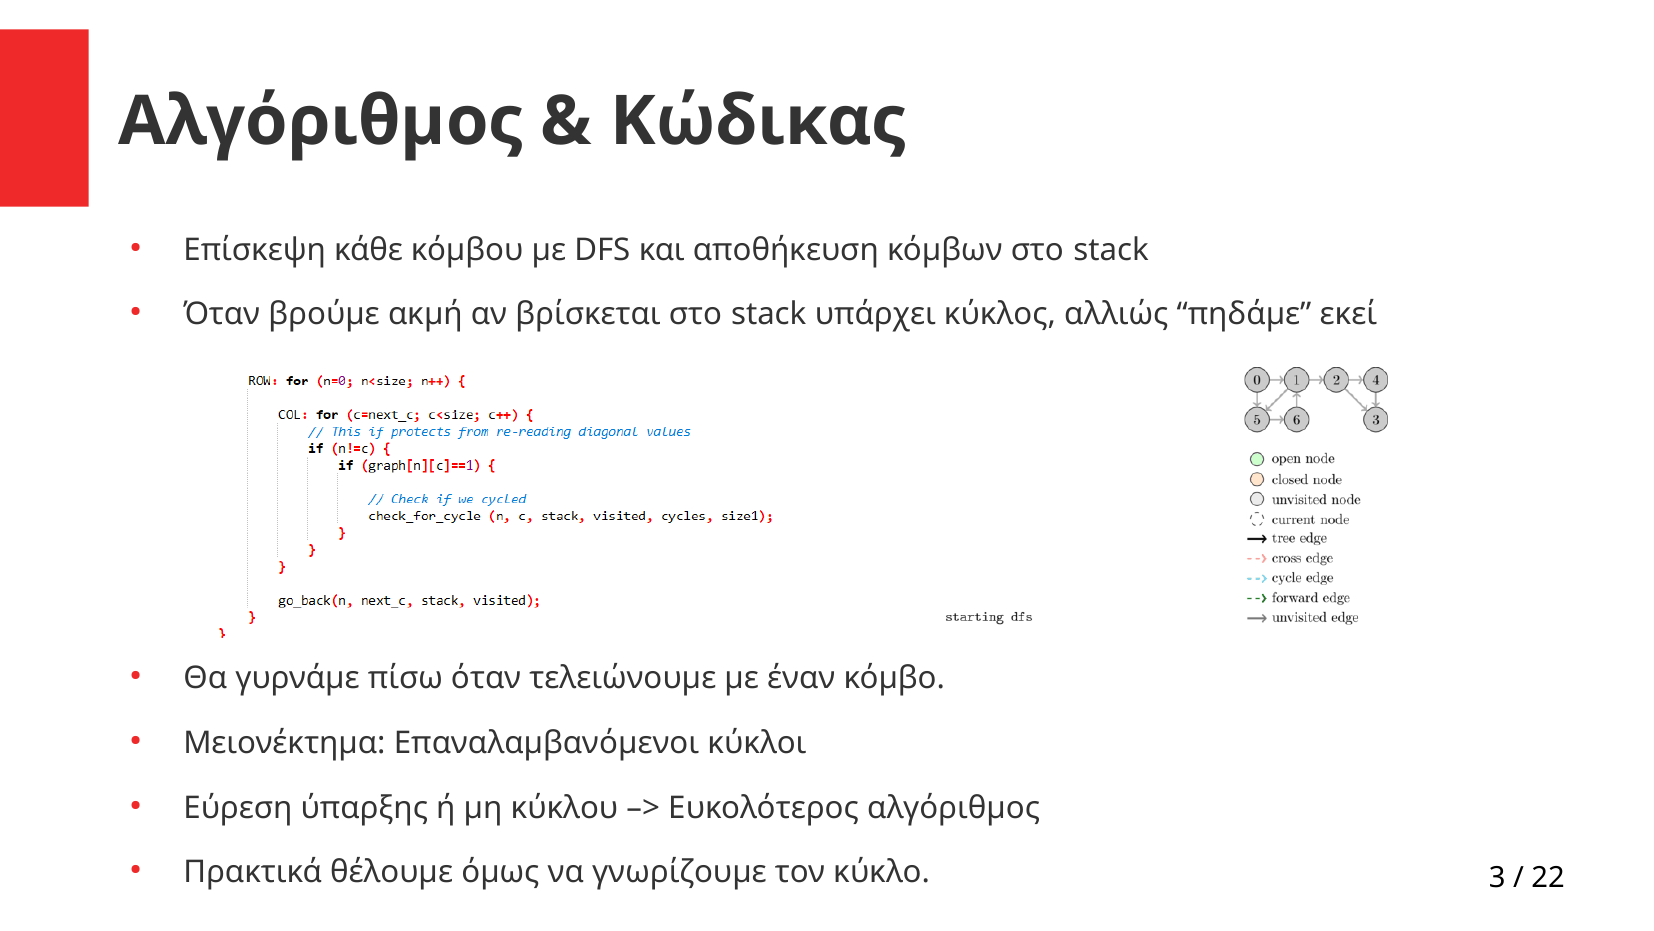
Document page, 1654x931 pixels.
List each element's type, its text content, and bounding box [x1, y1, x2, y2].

title Αλγόριθμος & Κώδικας [118, 29, 1595, 207]
picture [900, 367, 1388, 638]
list Επίσκεψη κάθε κόμβου με DFS και αποθήκευση κόμβων στο stack Όταν βρούμε ακμή αν βρίσκεται στο stack υπάρχει κύκλος, αλλιώς “πηδάμε” εκεί Θα γυρνάμε πίσω όταν τελειώνουμε με έναν κόμβο. Μειονέκτημα: Επαναλαμβανόμενοι κύκλοι Εύρεση ύπαρξης ή μη κύκλου –> Ευκολότερος αλγόριθμος Πρακτικά θέλουμε όμως να γνωρίζουμε τον κύκλο. [112, 226, 1589, 900]
picture [218, 368, 788, 638]
